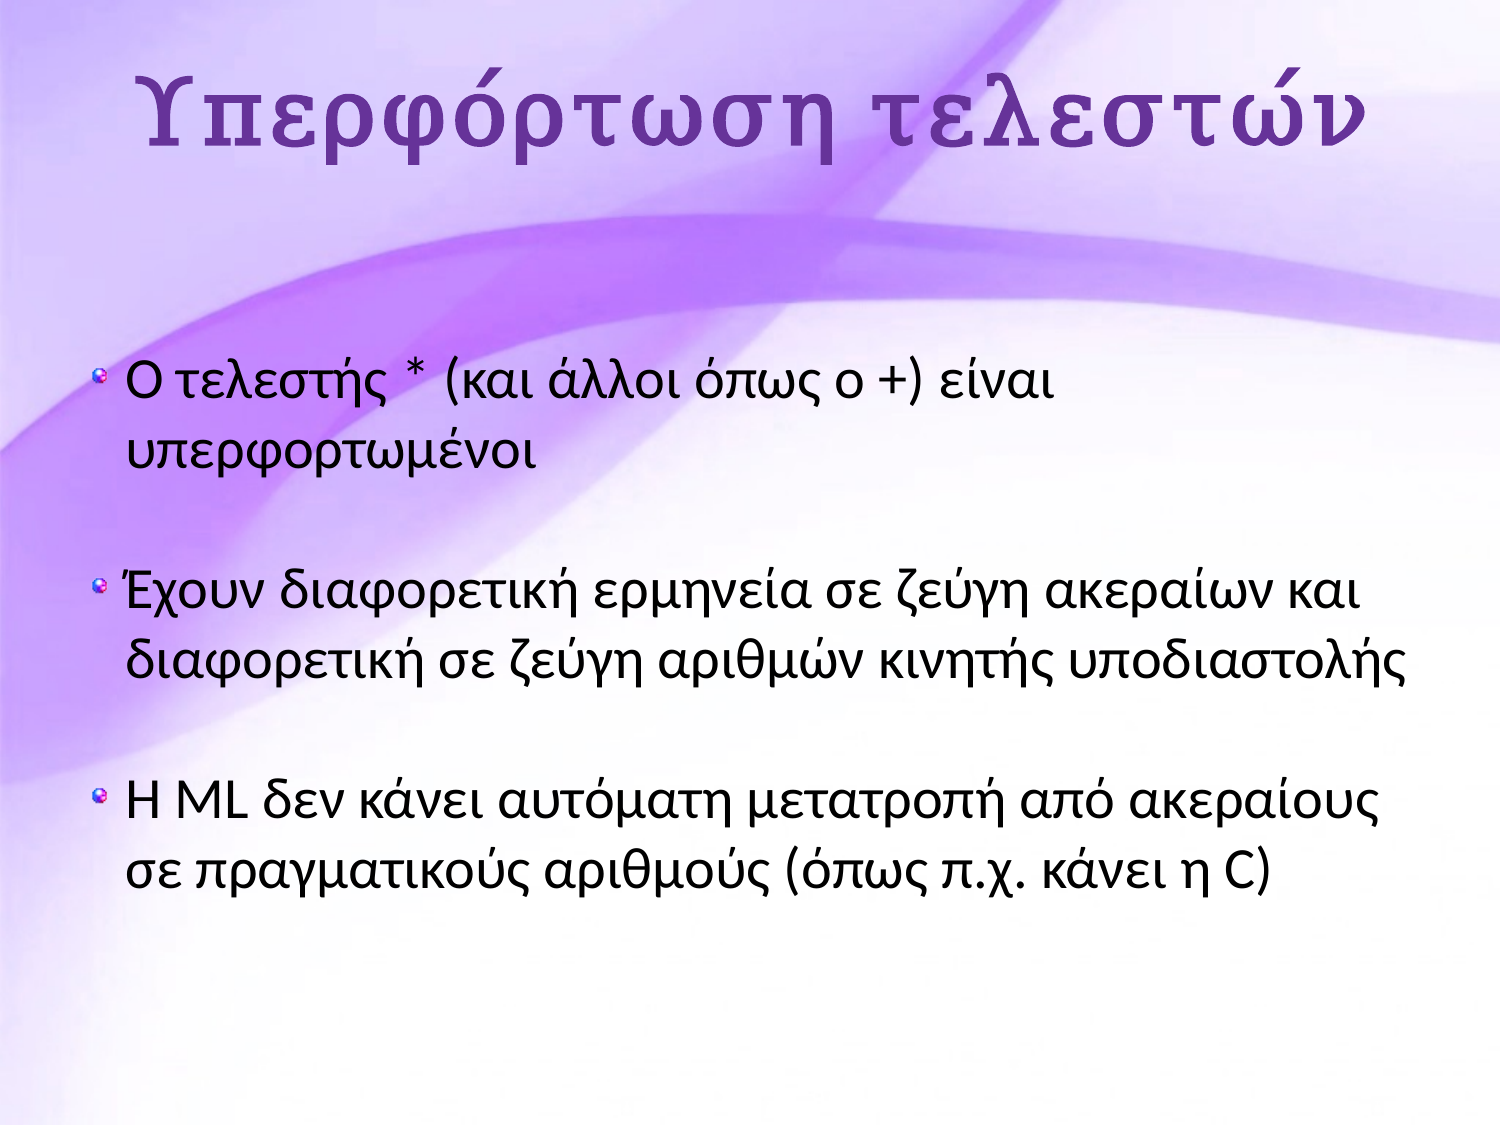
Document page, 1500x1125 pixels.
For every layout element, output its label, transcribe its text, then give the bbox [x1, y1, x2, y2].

list Ο τελεστής * (και άλλοι όπως ο +) είναι υπερφορτωμένοι Έχουν διαφορετική ερμηνεία σε ζεύγη ακεραίων και διαφορετική σε ζεύγη αριθμών κινητής υποδιαστολής Η ML δεν κάνει αυτόματη μετατροπή από ακεραίους σε πραγματικούς αριθμούς (όπως π.χ. κάνει η C) [75, 262, 1425, 1005]
picture [0, 0, 1500, 1125]
title Υπερφόρτωση τελεστών [75, 45, 1425, 233]
